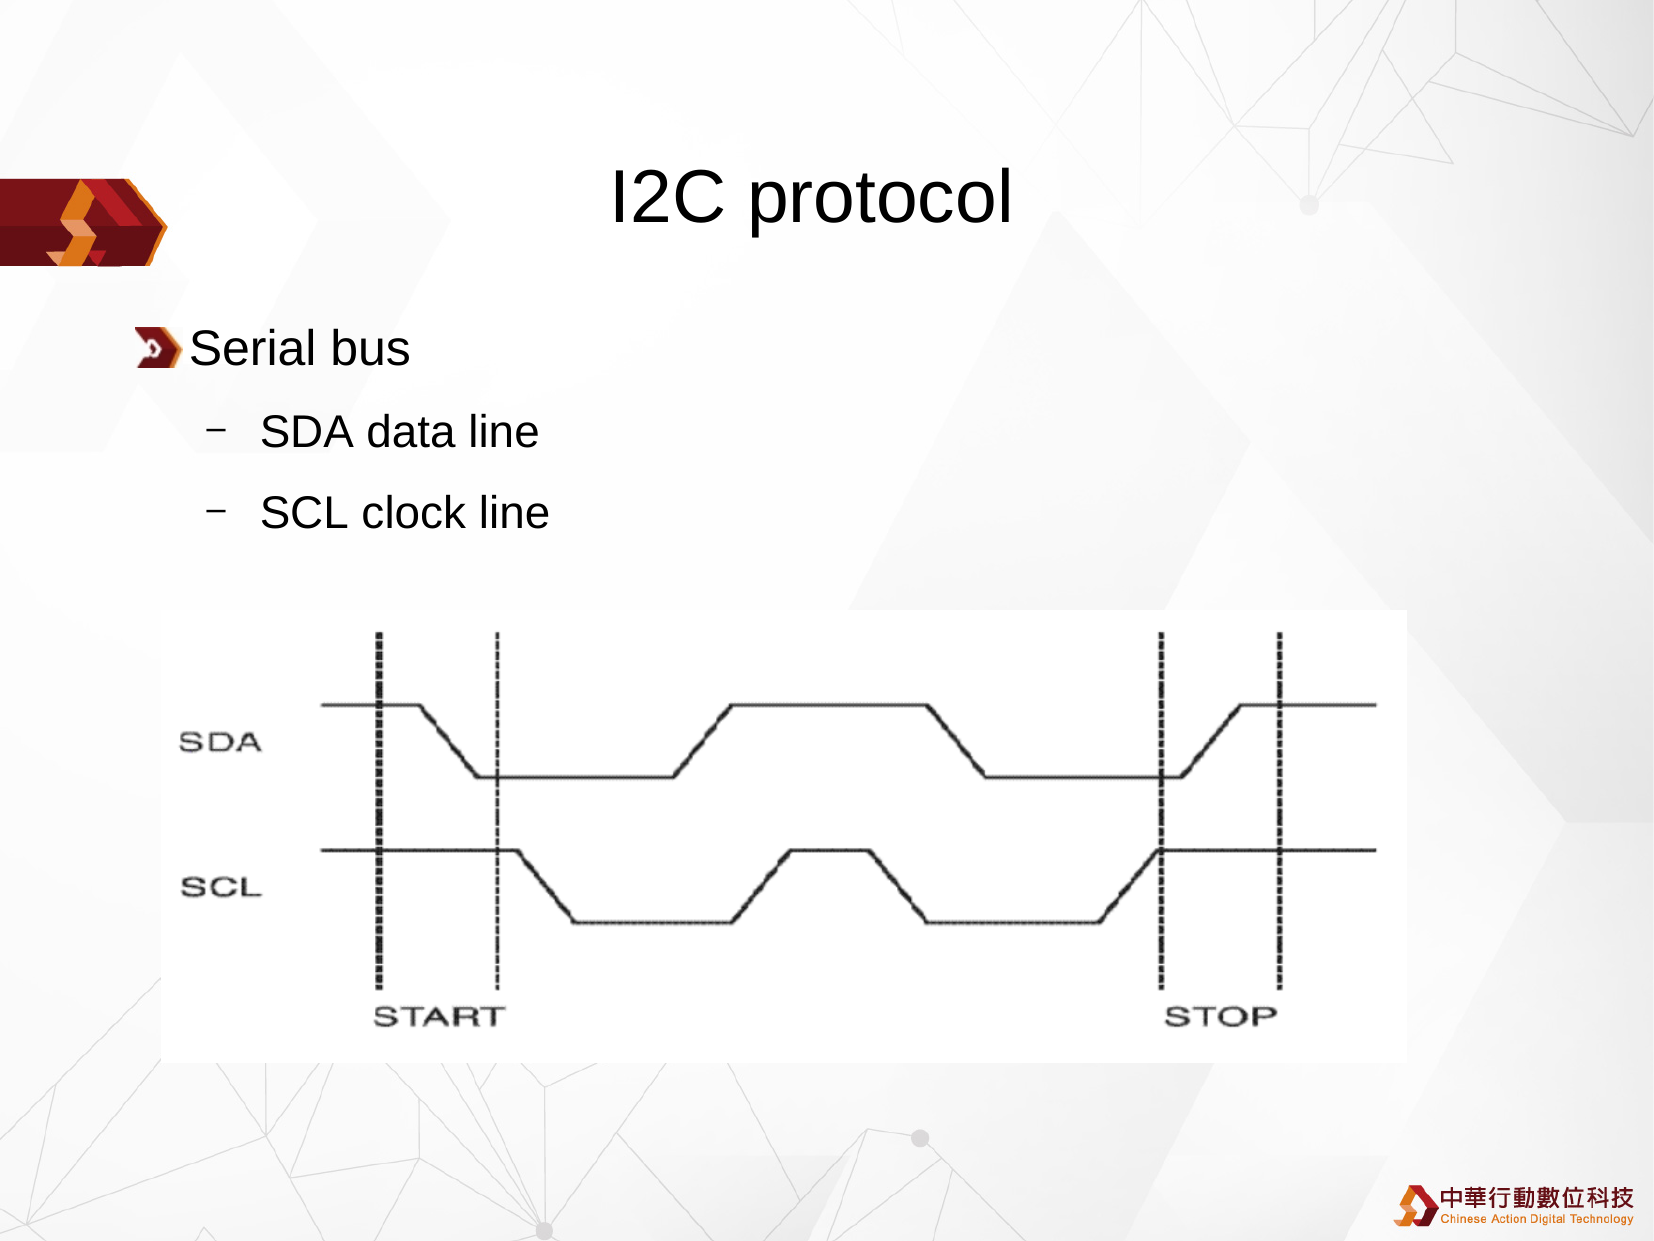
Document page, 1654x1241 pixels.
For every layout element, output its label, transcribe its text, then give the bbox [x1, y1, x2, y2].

picture [0, 0, 1654, 1241]
list Serial bus SDA data line SCL clock line [118, 319, 1571, 616]
title I2C protocol [118, 112, 1506, 281]
